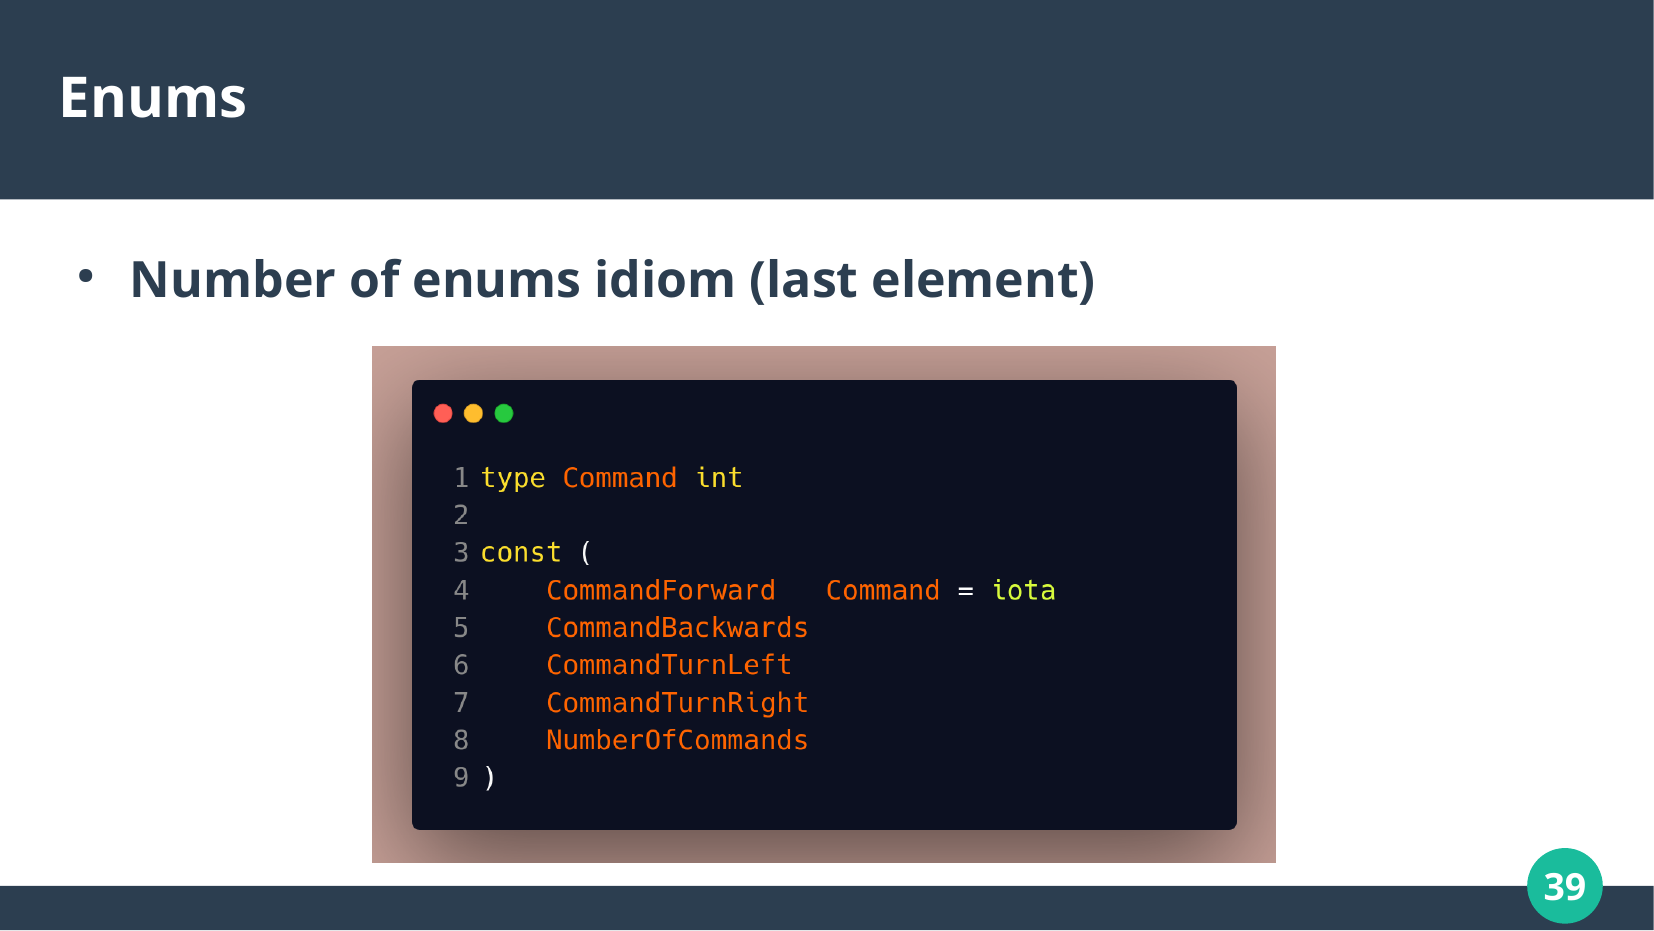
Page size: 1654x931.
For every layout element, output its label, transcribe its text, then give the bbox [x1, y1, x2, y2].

title Enums [59, 37, 1595, 155]
list Number of enums idiom (last element) [59, 243, 1595, 376]
picture [372, 346, 1276, 863]
